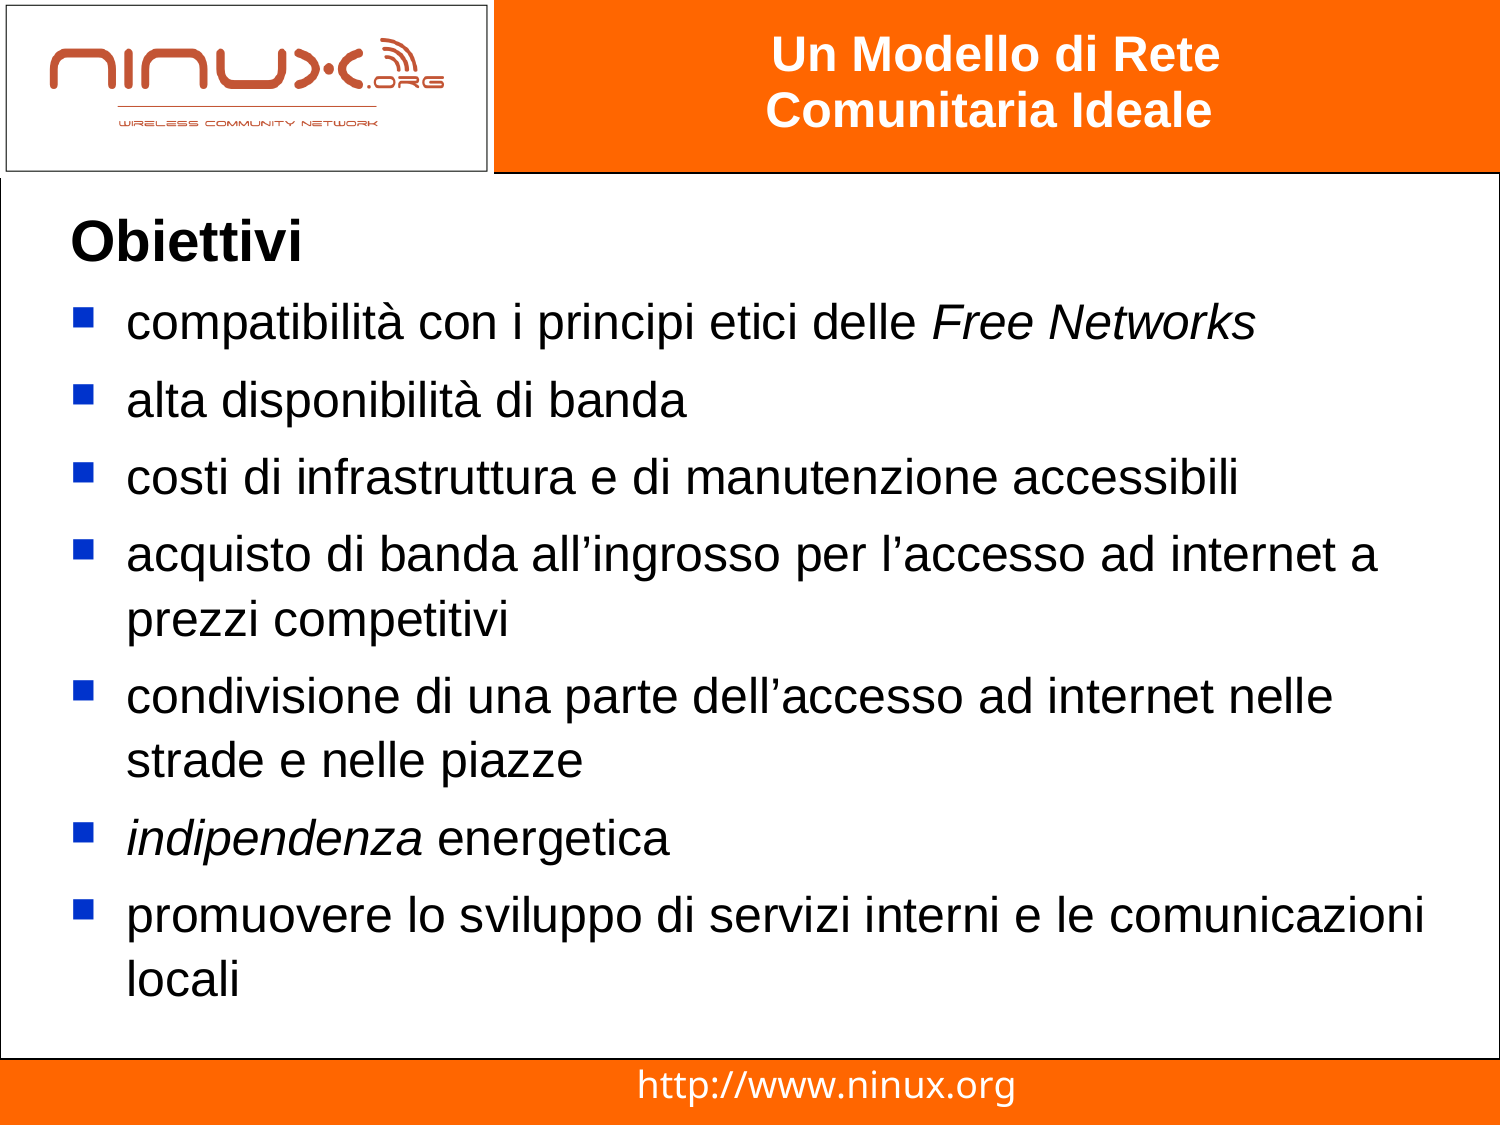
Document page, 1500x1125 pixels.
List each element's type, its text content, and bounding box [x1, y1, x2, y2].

picture [0, 0, 494, 178]
text_box http://www.ninux.org [621, 1053, 1159, 1125]
title Un Modello di Rete Comunitaria Ideale [472, 0, 1500, 165]
list Obiettivi compatibilità con i principi etici delle Free Networks alta disponibilità di banda costi di infrastruttura e di manutenzione accessibili acquisto di banda all’ingrosso per l’accesso ad internet a prezzi competitivi condivisione di una parte dell’accesso ad internet nelle strade e nelle piazze indipendenza energetica promuovere lo sviluppo di servizi interni e le comunicazioni locali [55, 200, 1477, 1125]
